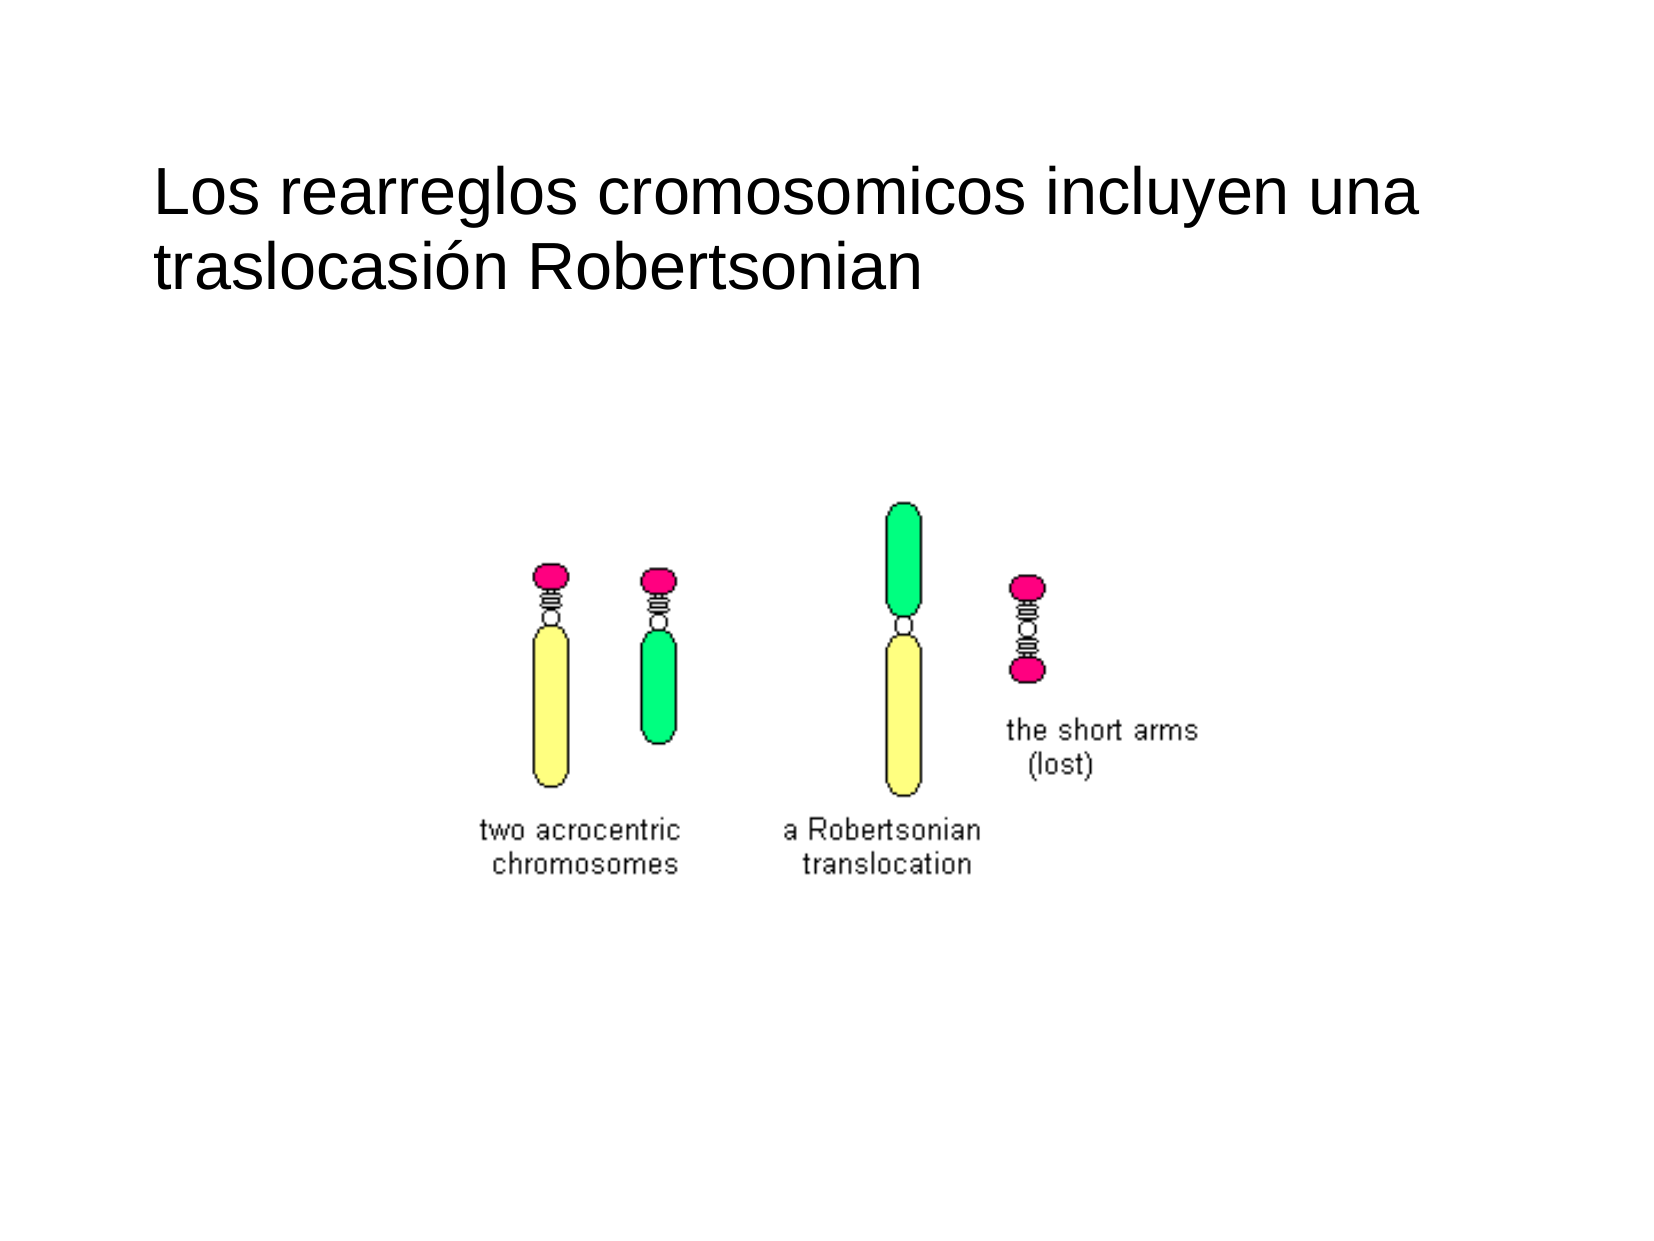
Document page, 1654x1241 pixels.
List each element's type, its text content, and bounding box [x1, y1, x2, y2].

list Los rearreglos cromosomicos incluyen una traslocasión Robertsonian [82, 154, 1571, 874]
picture [460, 480, 1232, 904]
